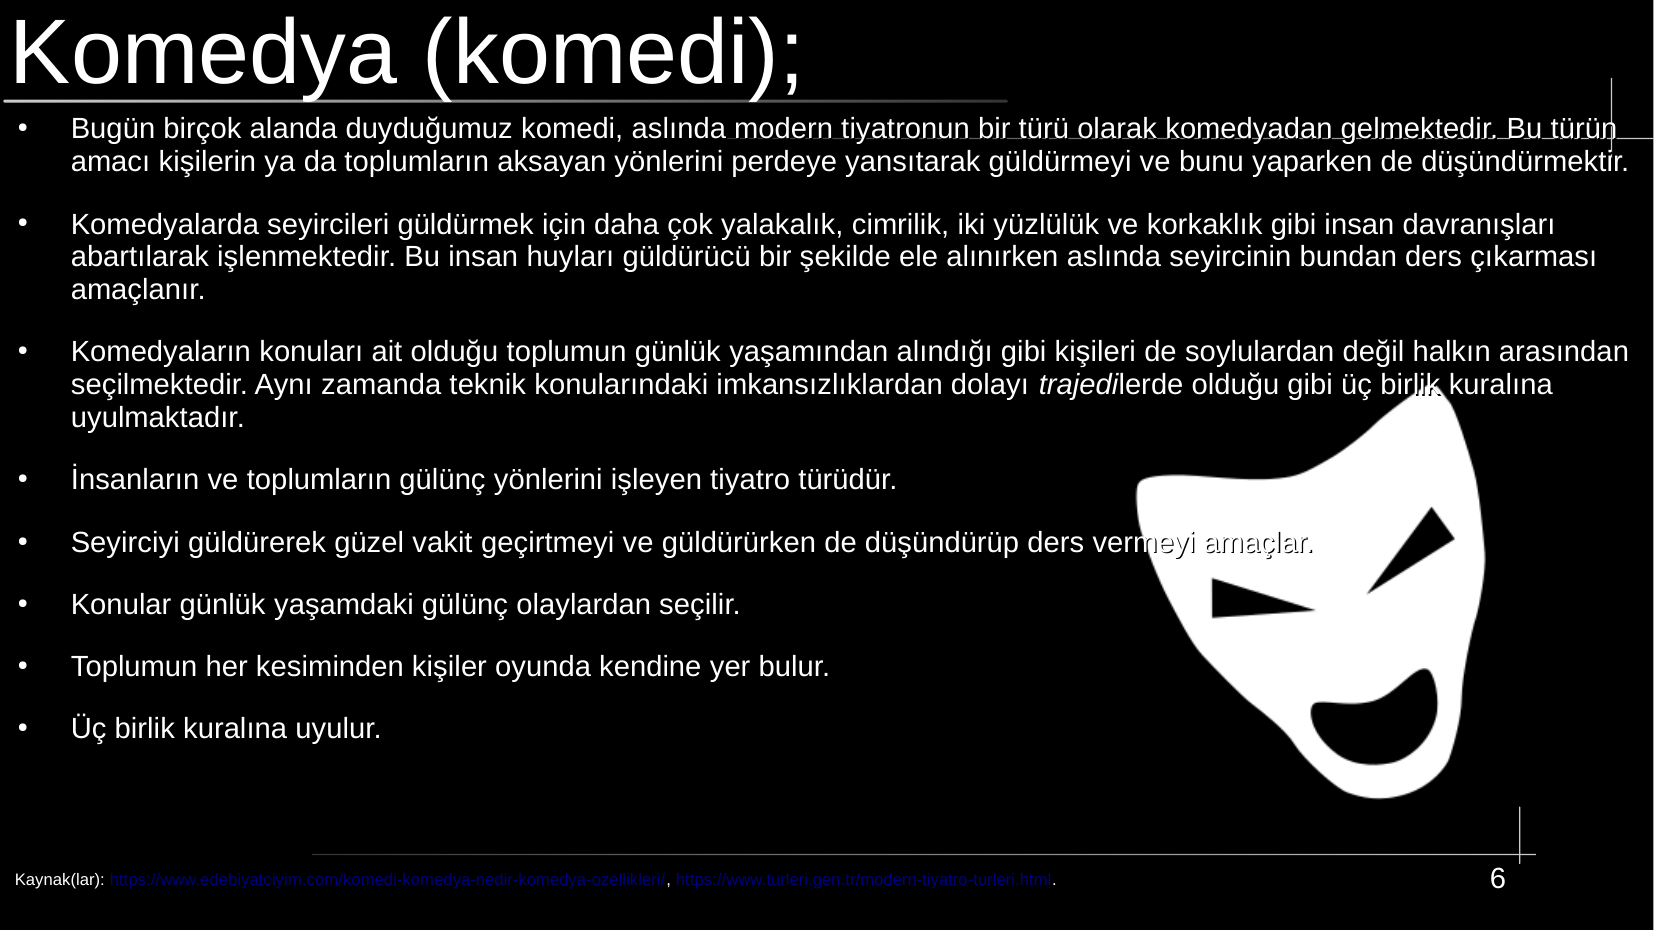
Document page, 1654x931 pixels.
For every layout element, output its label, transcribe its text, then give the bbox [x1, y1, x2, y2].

title Komedya (komedi); [10, 0, 1576, 103]
list Bugün birçok alanda duyduğumuz komedi, aslında modern tiyatronun bir türü olarak komedyadan gelmektedir. Bu türün amacı kişilerin ya da toplumların aksayan yönlerini perdeye yansıtarak güldürmeyi ve bunu yaparken de düşündürmektir. Komedyalarda seyircileri güldürmek için daha çok yalakalık, cimrilik, iki yüzlülük ve korkaklık gibi insan davranışları abartılarak işlenmektedir. Bu insan huyları güldürücü bir şekilde ele alınırken aslında seyircinin bundan ders çıkarması amaçlanır. Komedyaların konuları ait olduğu toplumun günlük yaşamından alındığı gibi kişileri de soylulardan değil halkın arasından seçilmektedir. Aynı zamanda teknik konularındaki imkansızlıklardan dolayı trajedilerde olduğu gibi üç birlik kuralına uyulmaktadır. İnsanların ve toplumların gülünç yönlerini işleyen tiyatro türüdür. Seyirciyi güldürerek güzel vakit geçirtmeyi ve güldürürken de düşündürüp ders vermeyi amaçlar. Konular günlük yaşamdaki gülünç olaylardan seçilir. Toplumun her kesiminden kişiler oyunda kendine yer bulur. Üç birlik kuralına uyulur. [0, 112, 1654, 863]
text_box Kaynak(lar): https://www.edebiyatciyim.com/komedi-komedya-nedir-komedya-ozellikleri/, https://www.turleri.gen.tr/modern-tiyatro-turleri.html. [0, 863, 1654, 931]
